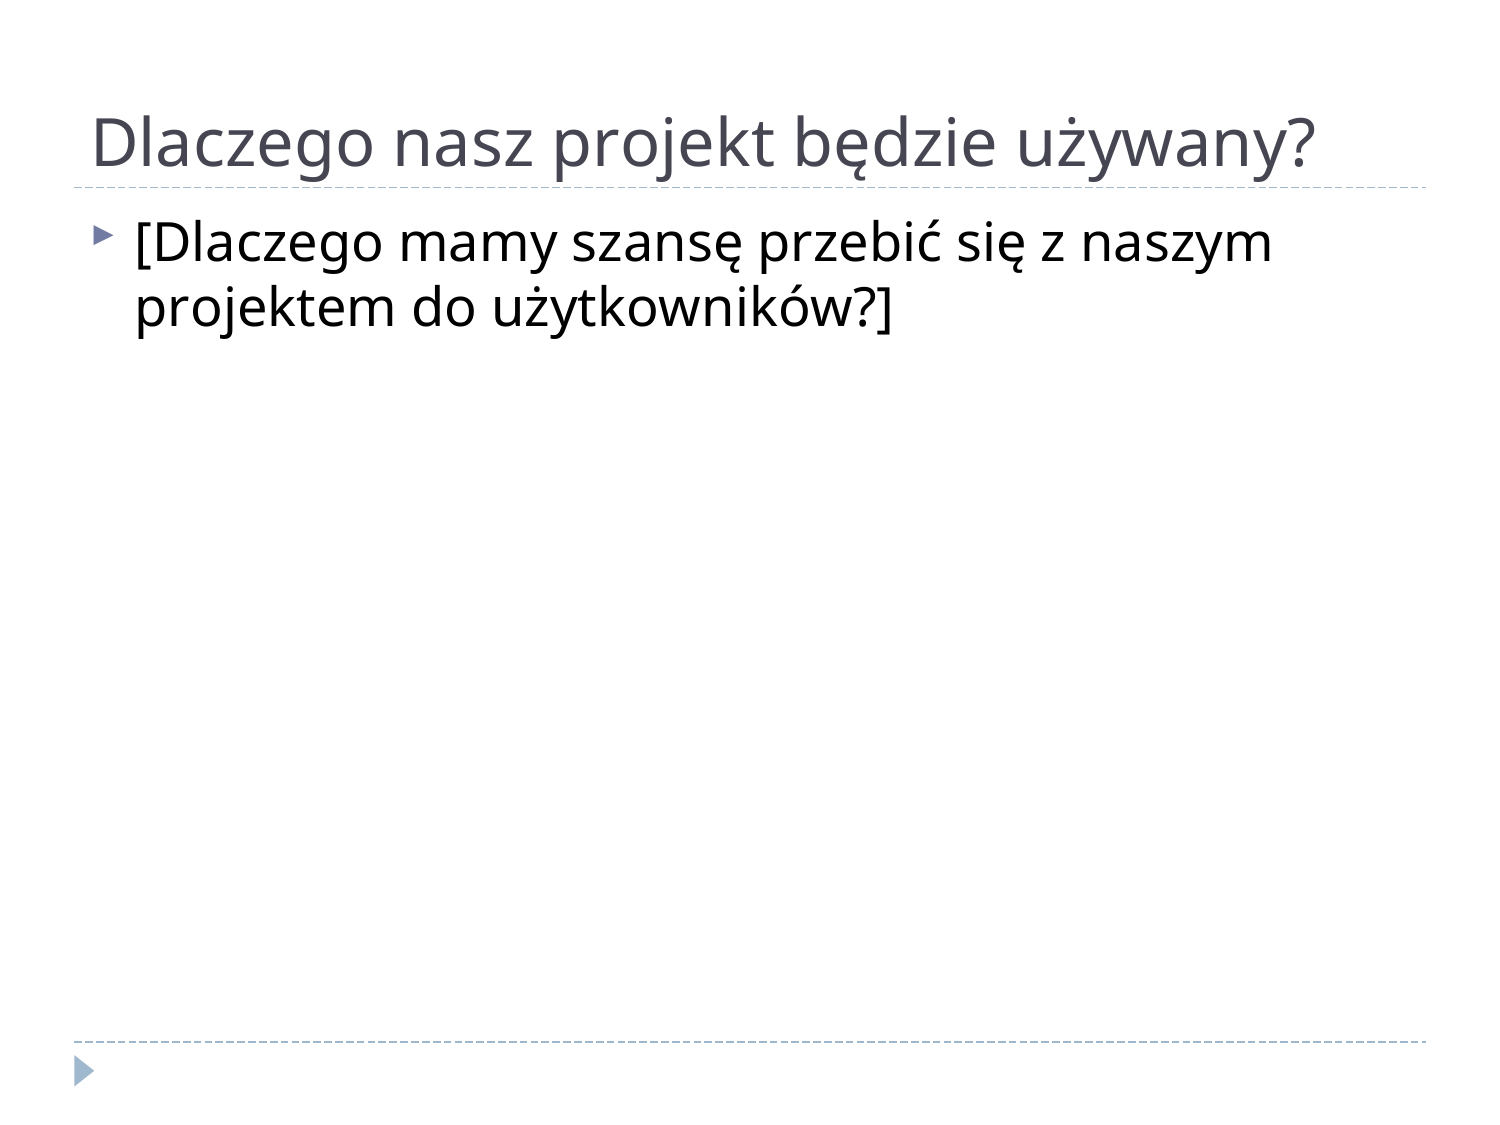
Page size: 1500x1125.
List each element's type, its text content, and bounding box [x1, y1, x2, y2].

title Dlaczego nasz projekt będzie używany? [75, 24, 1426, 188]
list [Dlaczego mamy szansę przebić się z naszym projektem do użytkowników?] [75, 200, 1426, 1010]
